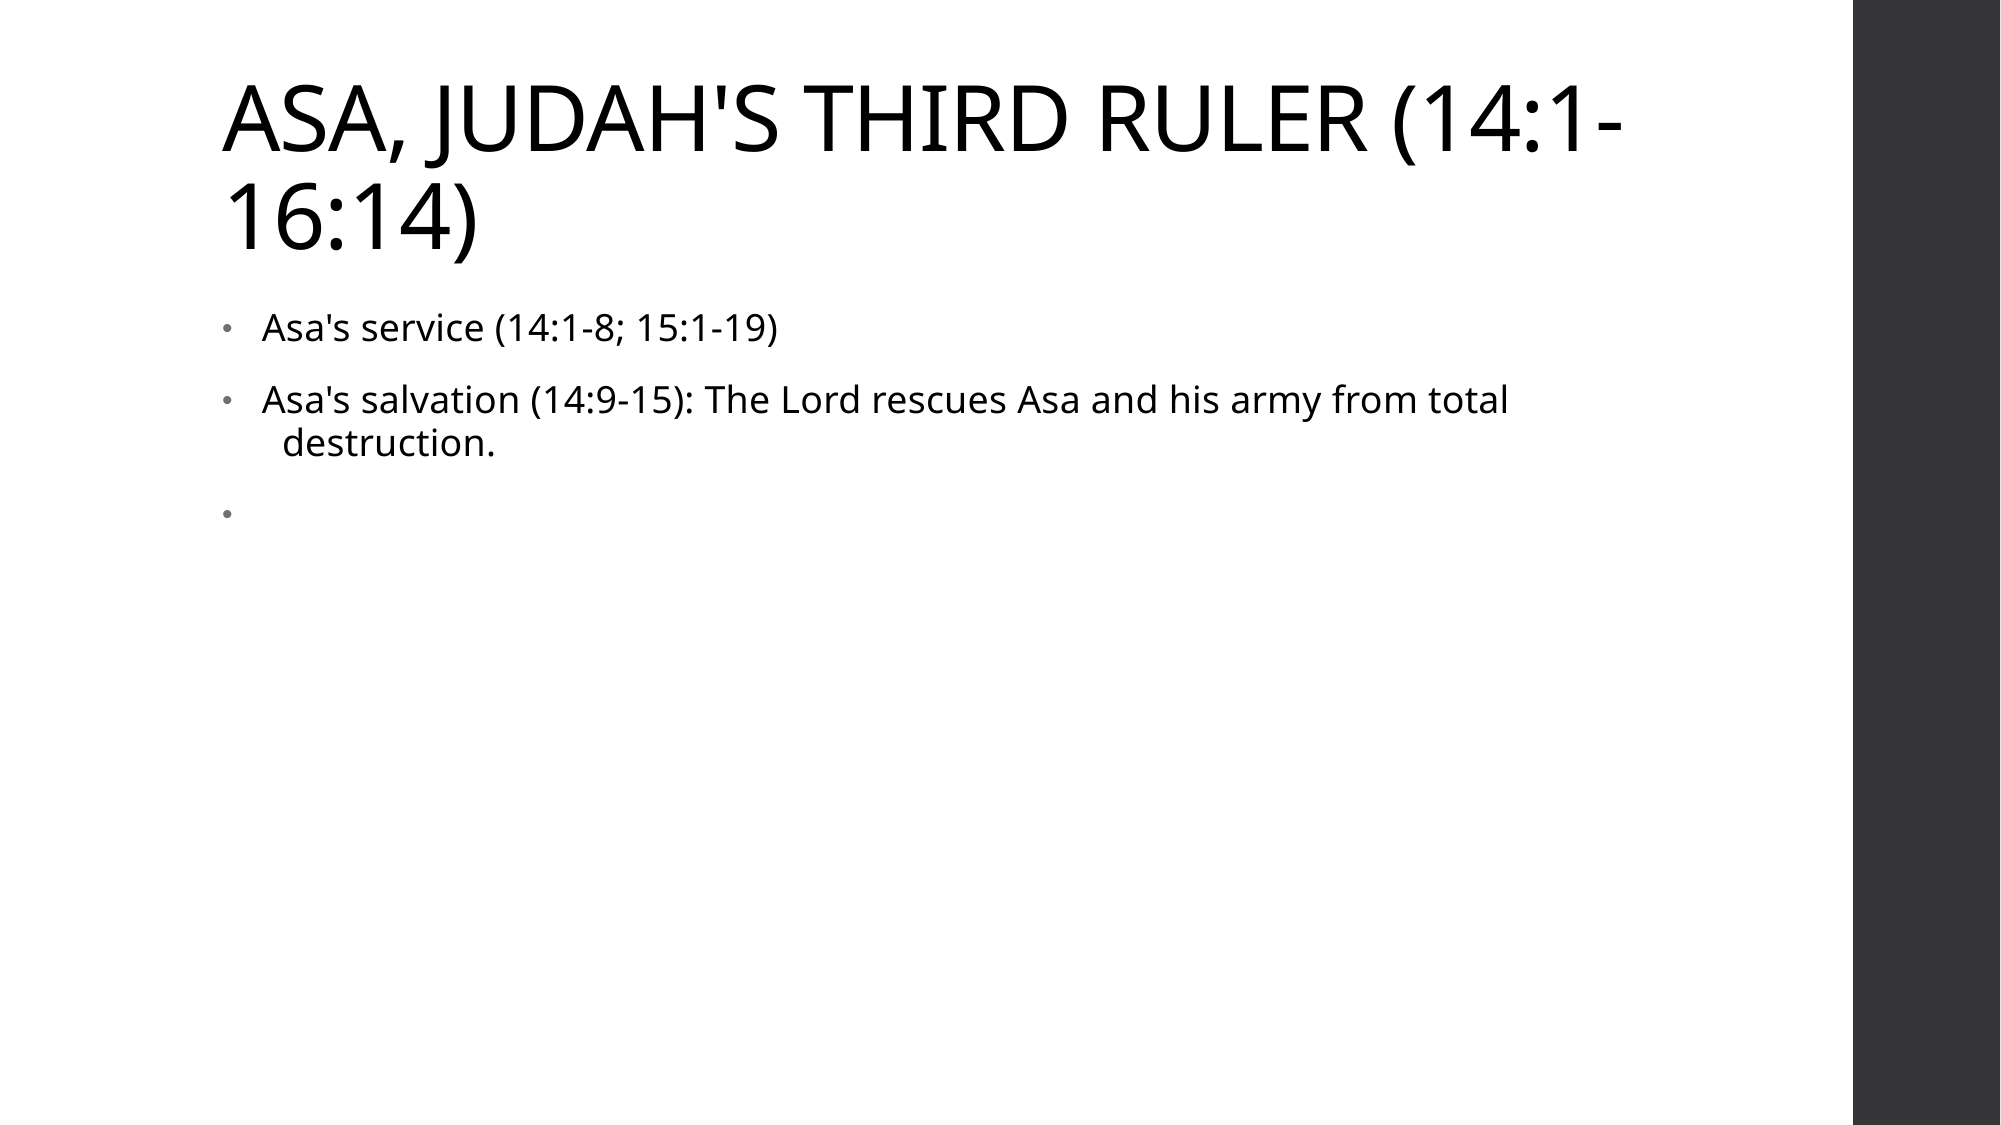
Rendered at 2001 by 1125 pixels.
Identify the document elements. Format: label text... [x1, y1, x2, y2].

title ASA, JUDAH'S THIRD RULER (14:1-16:14) [206, 60, 1797, 278]
list Asa's service (14:1-8; 15:1-19) Asa's salvation (14:9-15): The Lord rescues Asa and his army from total destruction. [206, 299, 1617, 1014]
